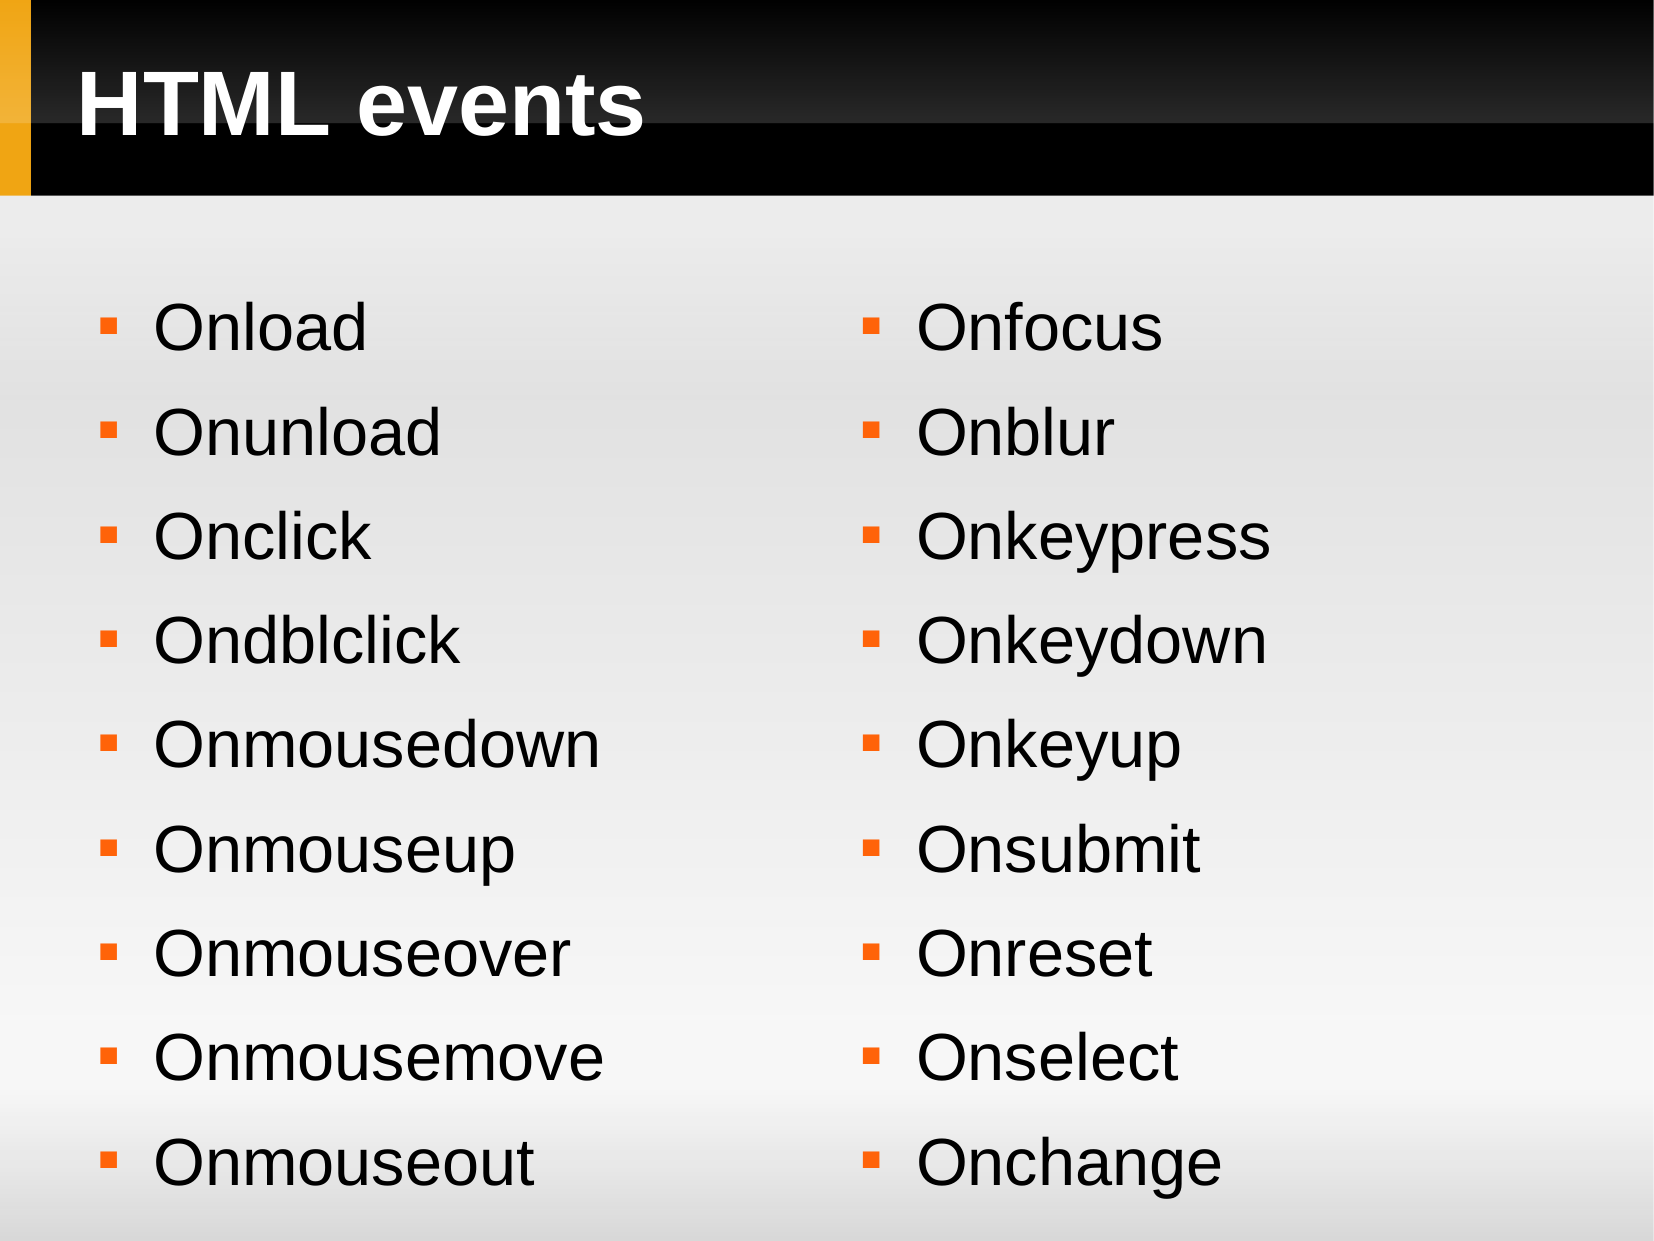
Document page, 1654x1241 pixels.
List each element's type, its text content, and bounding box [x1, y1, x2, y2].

list Onfocus Onblur Onkeypress Onkeydown Onkeyup Onsubmit Onreset Onselect Onchange [845, 290, 1572, 1200]
title HTML events [76, 0, 1565, 208]
list Onload Onunload Onclick Ondblclick Onmousedown Onmouseup Onmouseover Onmousemove Onmouseout [82, 290, 809, 1200]
picture [0, 0, 1654, 1241]
